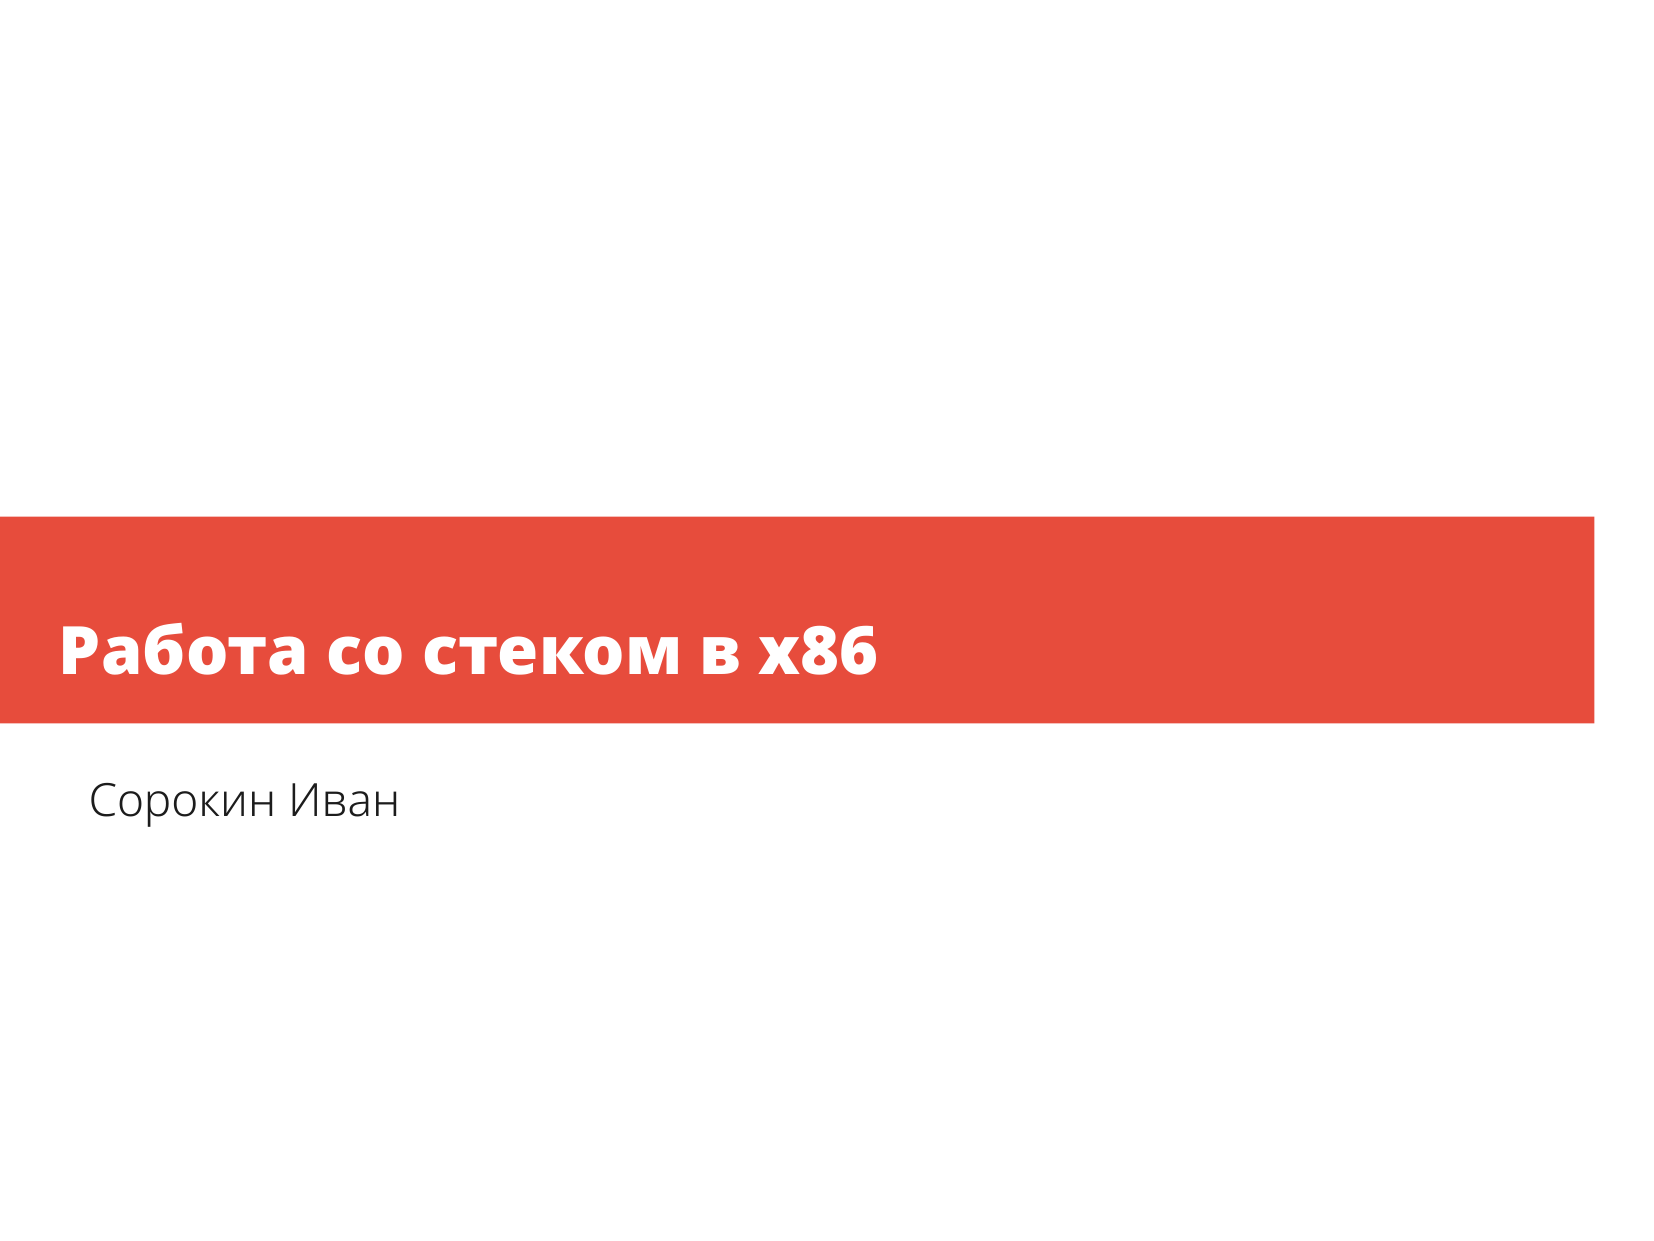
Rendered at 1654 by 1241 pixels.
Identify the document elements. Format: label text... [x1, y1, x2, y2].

subtitle Сорокин Иван [88, 767, 1595, 1182]
title Работа со стеком в x86 [59, 546, 1595, 694]
